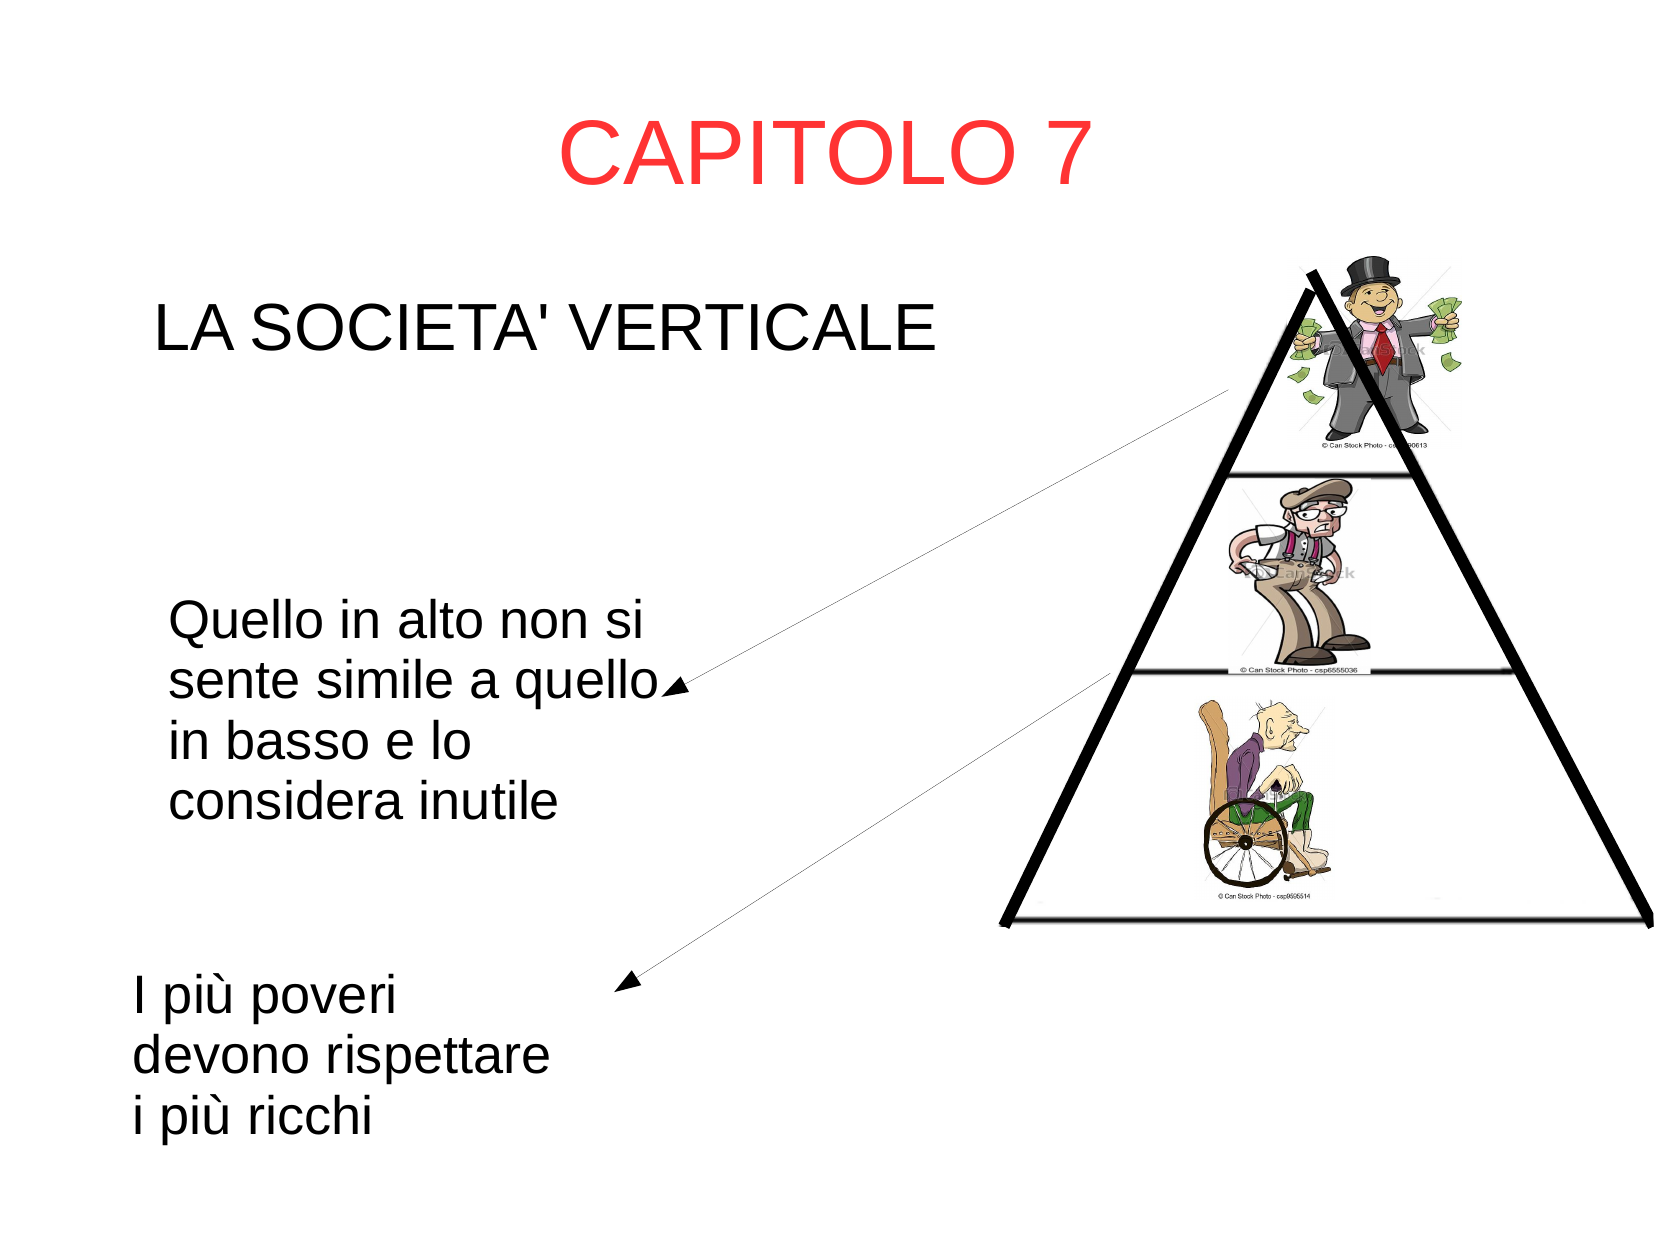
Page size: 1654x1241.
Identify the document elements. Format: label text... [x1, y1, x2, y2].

text_box Quello in alto non si sente simile a quello in basso e lo considera inutile [153, 581, 686, 839]
list LA SOCIETA' VERTICALE [82, 290, 1571, 1010]
title CAPITOLO 7 [82, 49, 1571, 257]
picture [1287, 296, 1396, 449]
picture [661, 248, 1654, 912]
picture [1571, 784, 1646, 927]
list LA SOCIETA' VERTICALE [1411, 290, 1571, 753]
picture [1194, 696, 1335, 900]
text_box I più poveri devono rispettare i più ricchi [118, 956, 591, 1214]
